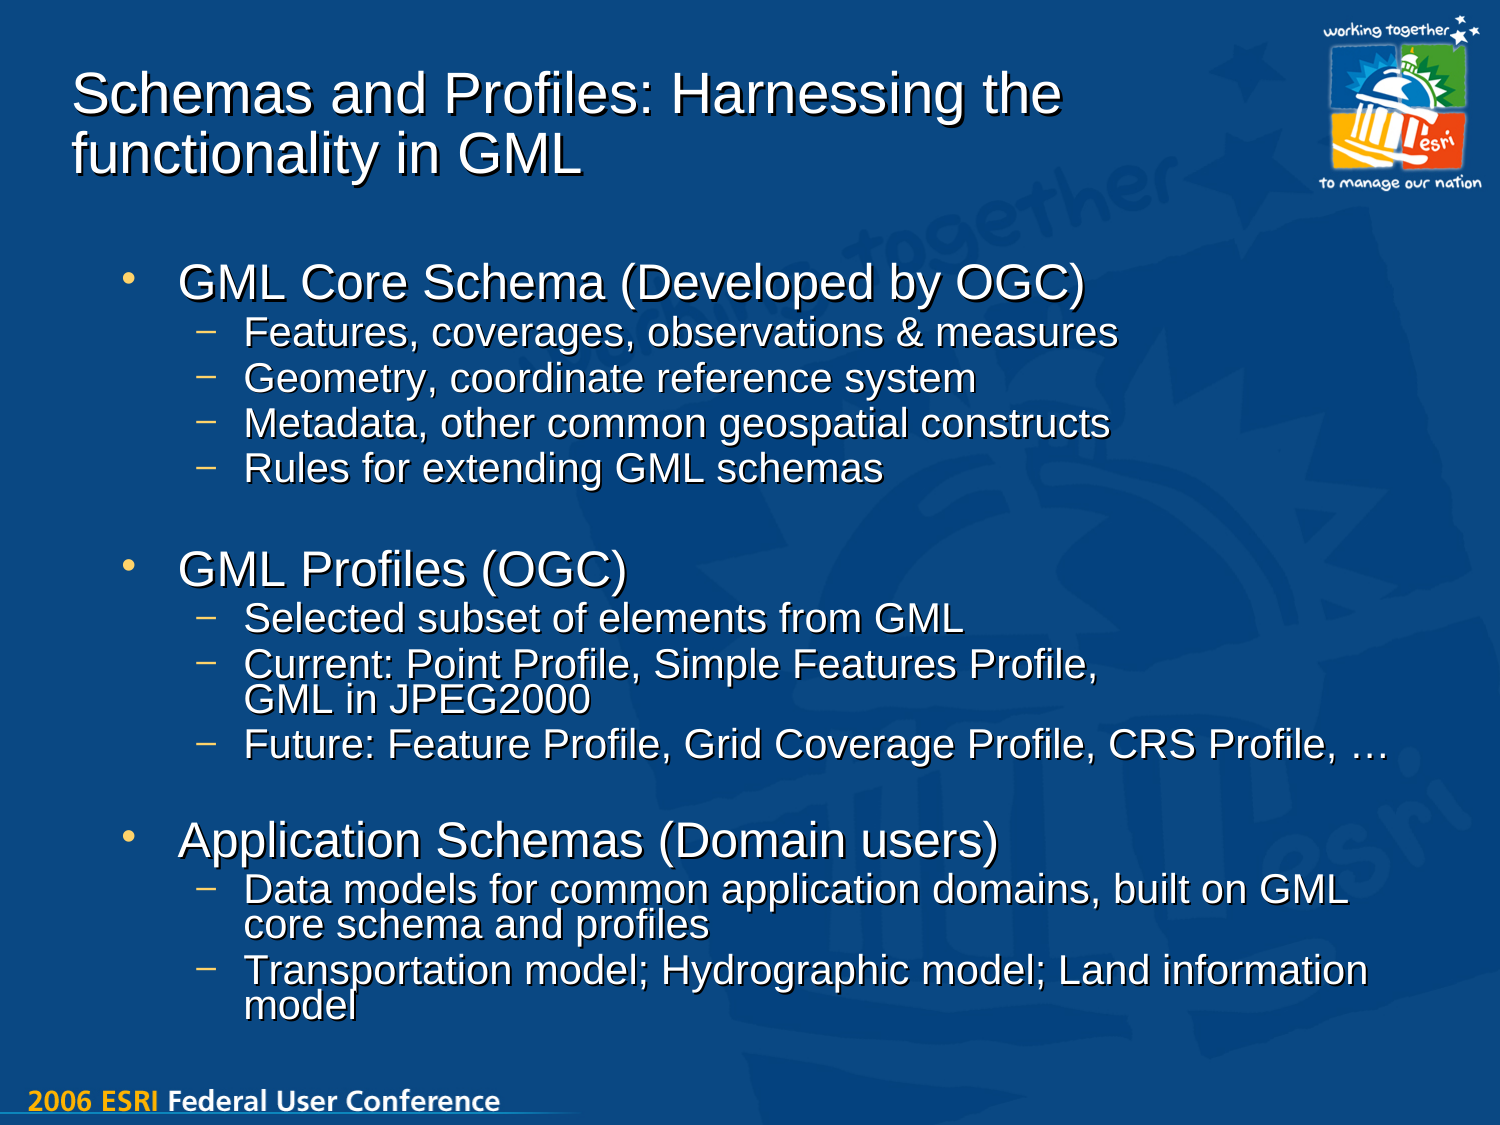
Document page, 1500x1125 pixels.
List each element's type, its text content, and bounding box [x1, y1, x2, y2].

title Schemas and Profiles: Harnessing the functionality in GML [56, 58, 1299, 253]
list GML Core Schema (Developed by OGC) Features, coverages, observations & measures Geometry, coordinate reference system Metadata, other common geospatial constructs Rules for extending GML schemas GML Profiles (OGC) Selected subset of elements from GML Current: Point Profile, Simple Features Profile, GML in JPEG2000 Future: Feature Profile, Grid Coverage Profile, CRS Profile, … Application Schemas (Domain users) Data models for common application domains, built on GML core schema and profiles Transportation model; Hydrographic model; Land information model [106, 258, 1455, 1068]
picture [0, 0, 1500, 1125]
